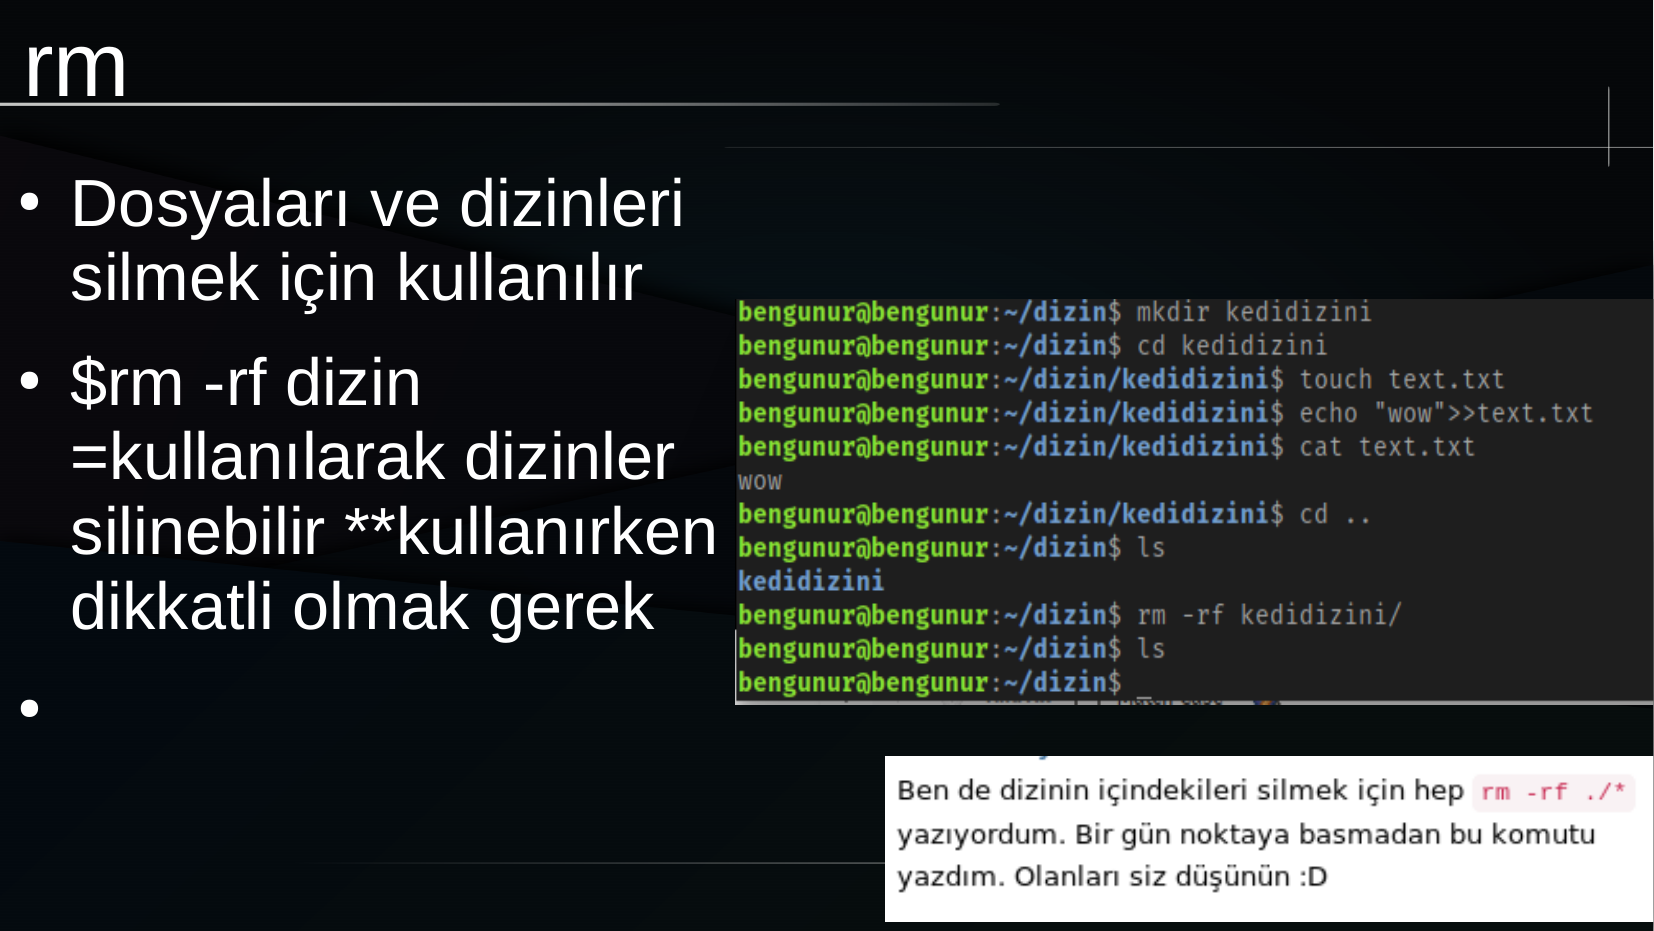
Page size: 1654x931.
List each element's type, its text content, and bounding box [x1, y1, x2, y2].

title rm [23, 11, 1589, 119]
picture [0, 0, 1654, 931]
list Dosyaları ve dizinleri silmek için kullanılır $rm -rf dizin =kullanılarak dizinler silinebilir **kullanırken dikkatli olmak gerek [0, 165, 727, 706]
